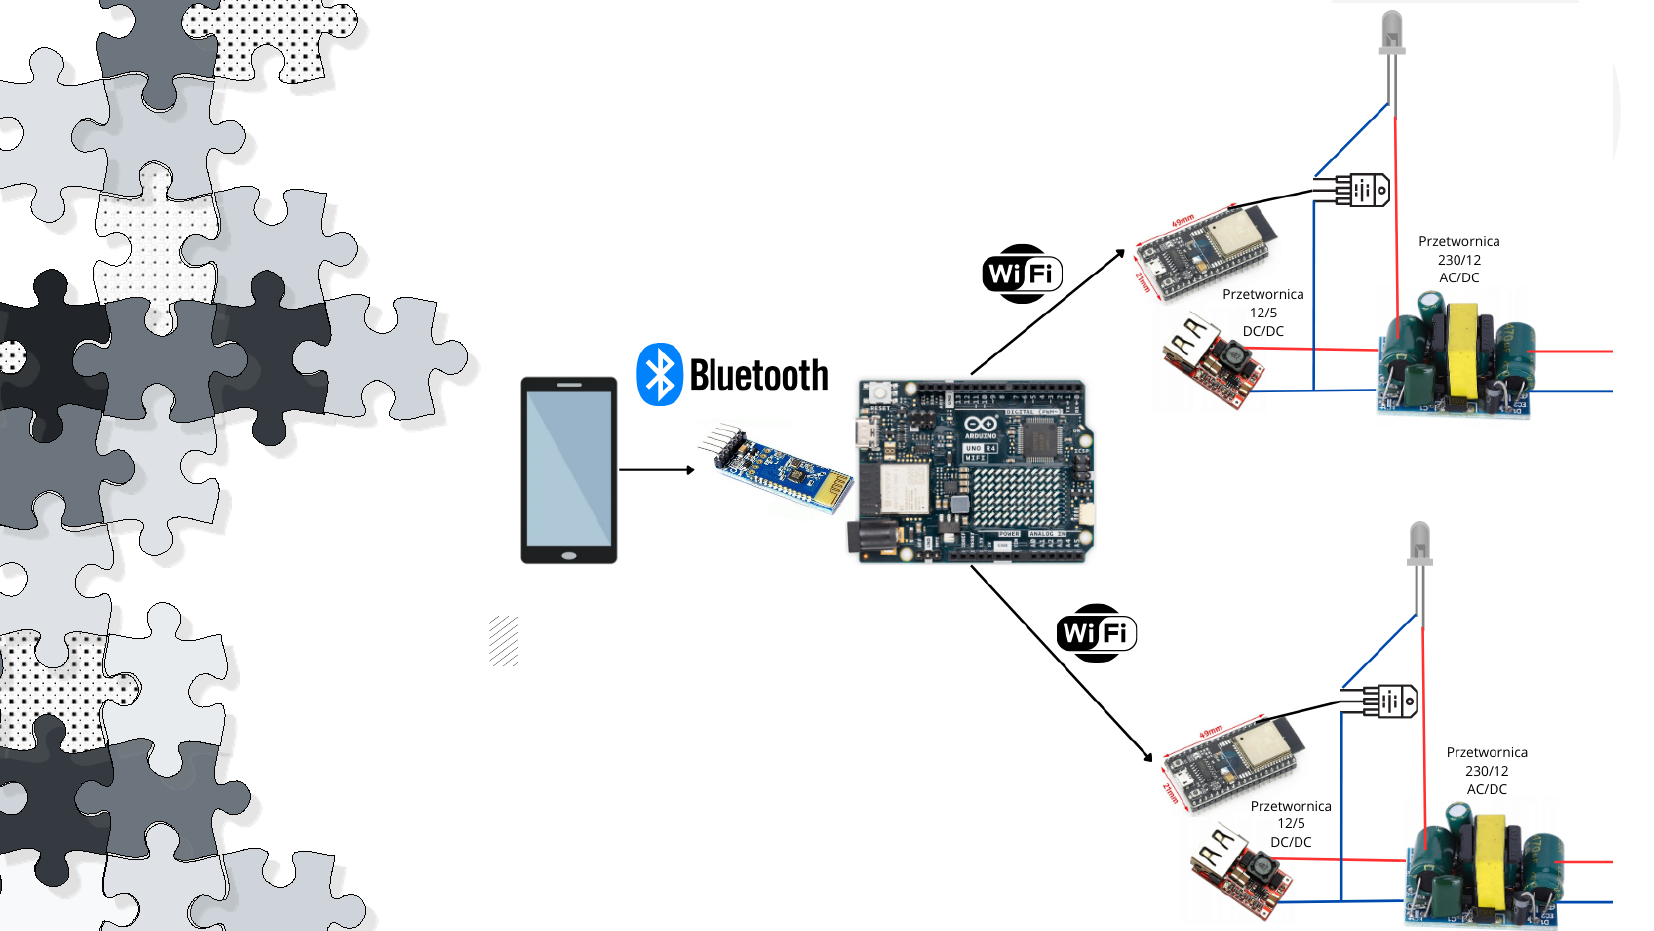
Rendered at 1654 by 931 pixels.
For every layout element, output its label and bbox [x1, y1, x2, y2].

picture [518, 3, 1613, 931]
picture [0, 642, 139, 753]
picture [0, 635, 6, 646]
picture [93, 172, 218, 336]
picture [181, 0, 358, 83]
picture [0, 340, 27, 373]
